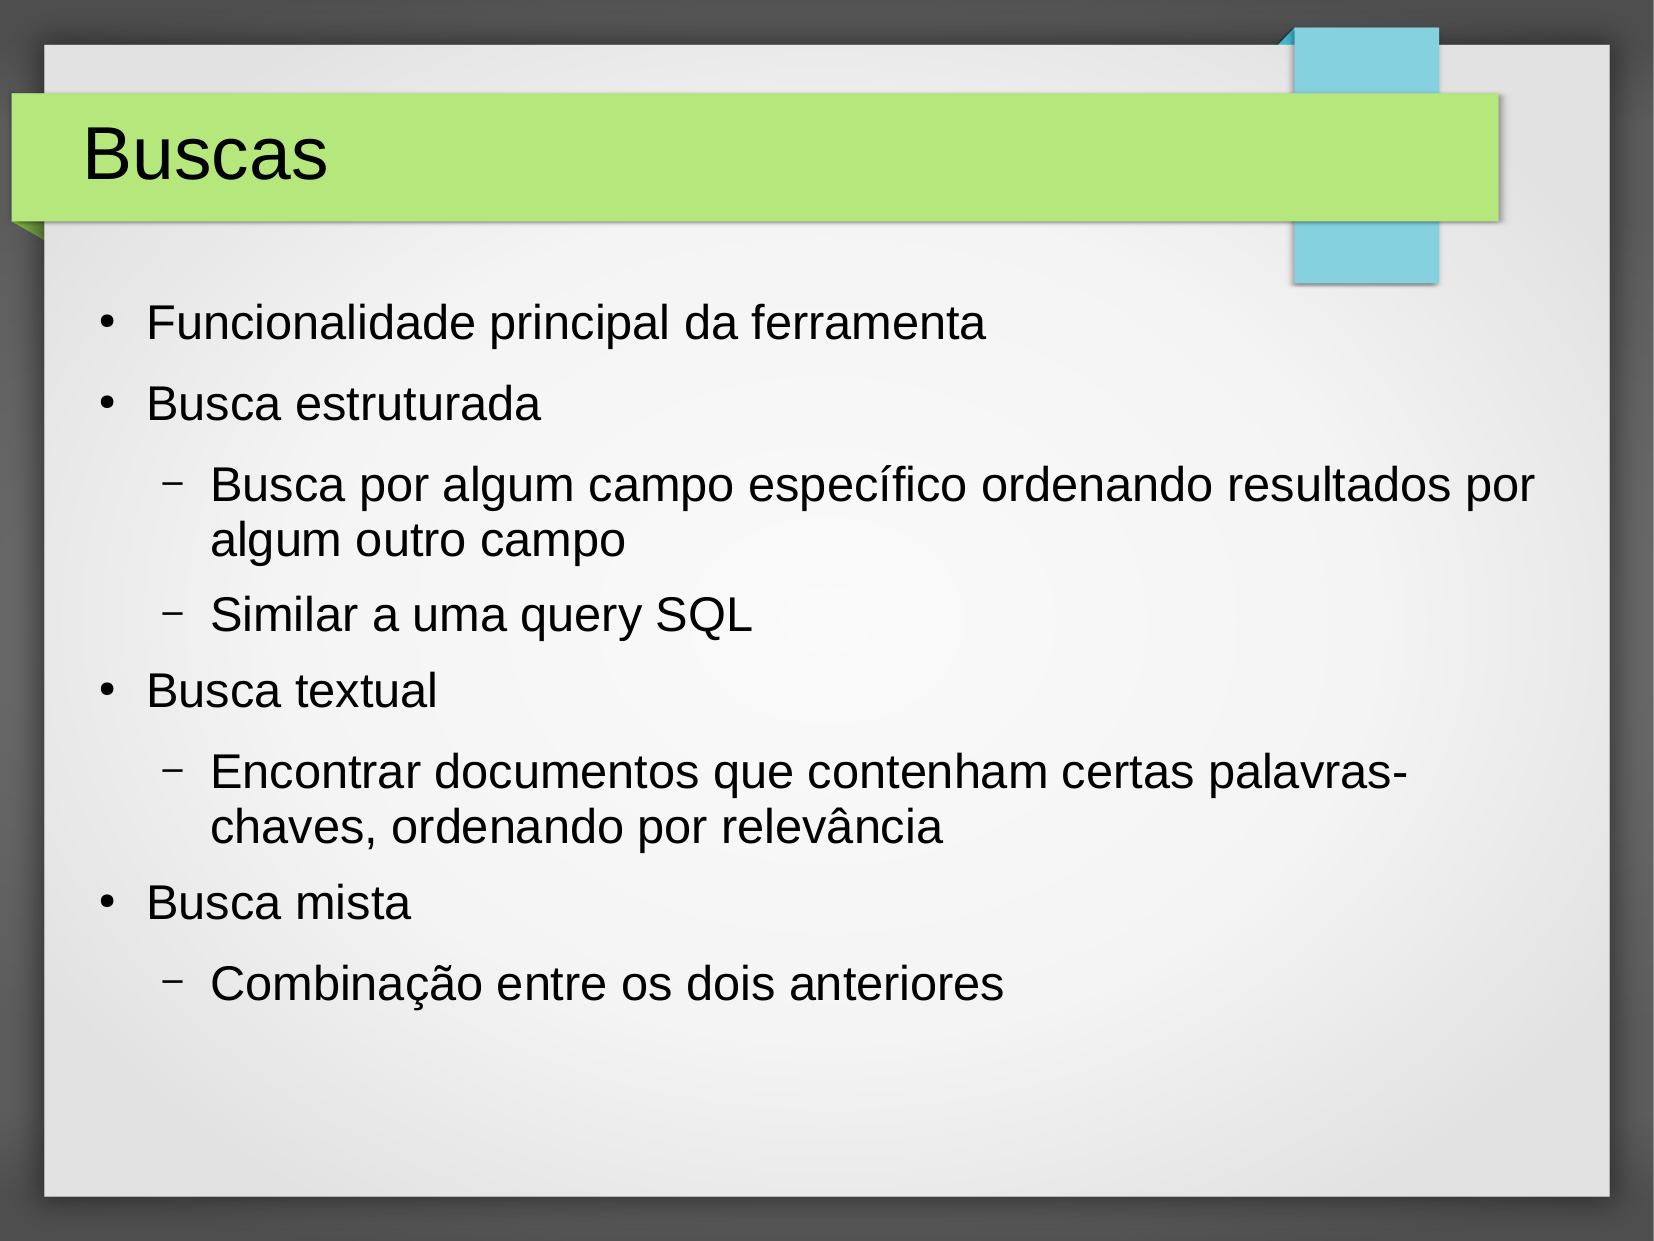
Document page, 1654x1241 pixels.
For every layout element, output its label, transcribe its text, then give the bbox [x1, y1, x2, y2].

list Funcionalidade principal da ferramenta Busca estruturada Busca por algum campo específico ordenando resultados por algum outro campo Similar a uma query SQL Busca textual Encontrar documentos que contenham certas palavras-chaves, ordenando por relevância Busca mista Combinação entre os dois anteriores [82, 295, 1571, 1015]
title Buscas [82, 94, 1264, 213]
picture [0, 0, 1654, 1241]
